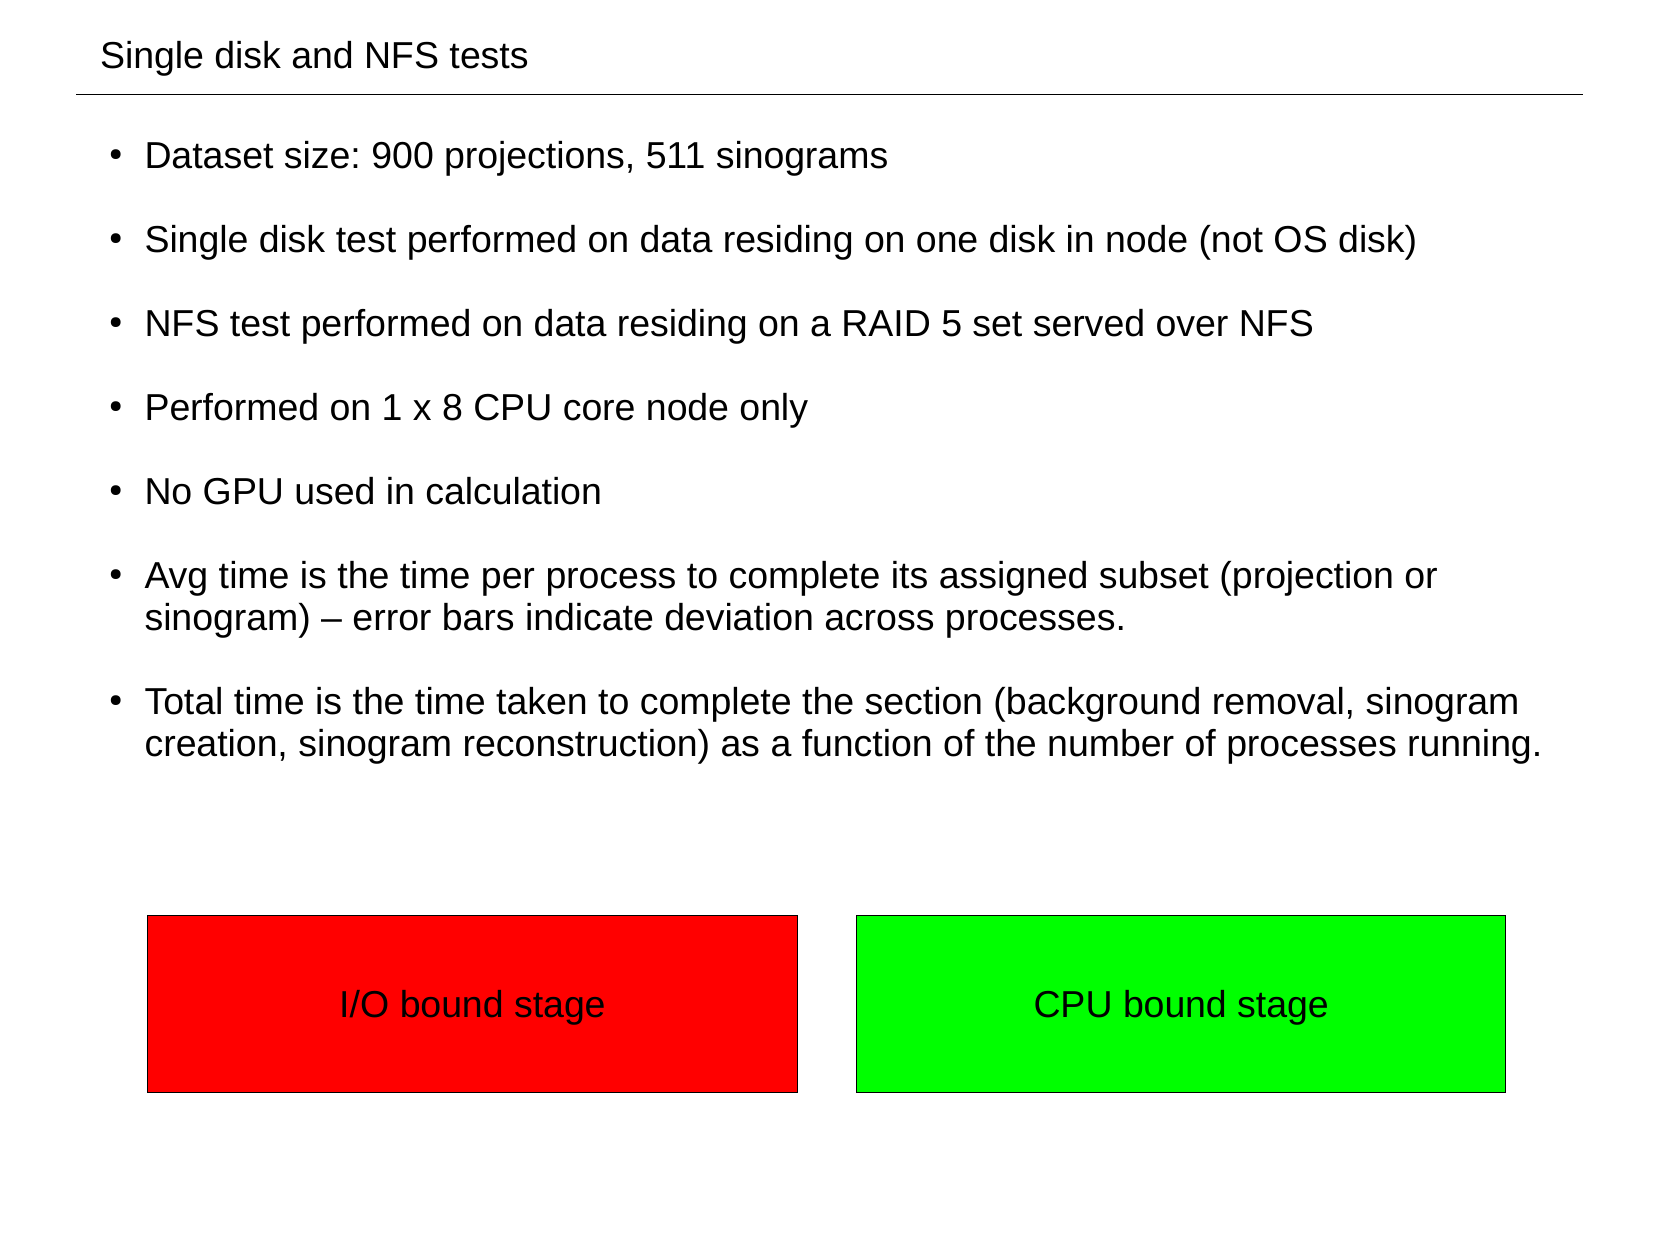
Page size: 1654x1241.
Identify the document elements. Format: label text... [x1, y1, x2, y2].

text_box Dataset size: 900 projections, 511 sinograms Single disk test performed on data residing on one disk in node (not OS disk) NFS test performed on data residing on a RAID 5 set served over NFS Performed on 1 x 8 CPU core node only No GPU used in calculation Avg time is the time per process to complete its assigned subset (projection or sinogram) – error bars indicate deviation across processes. Total time is the time taken to complete the section (background removal, sinogram creation, sinogram reconstruction) as a function of the number of processes running. [59, 127, 1565, 886]
text_box I/O bound stage [147, 915, 798, 1093]
text_box CPU bound stage [856, 915, 1506, 1093]
text_box Single disk and NFS tests [85, 27, 544, 89]
